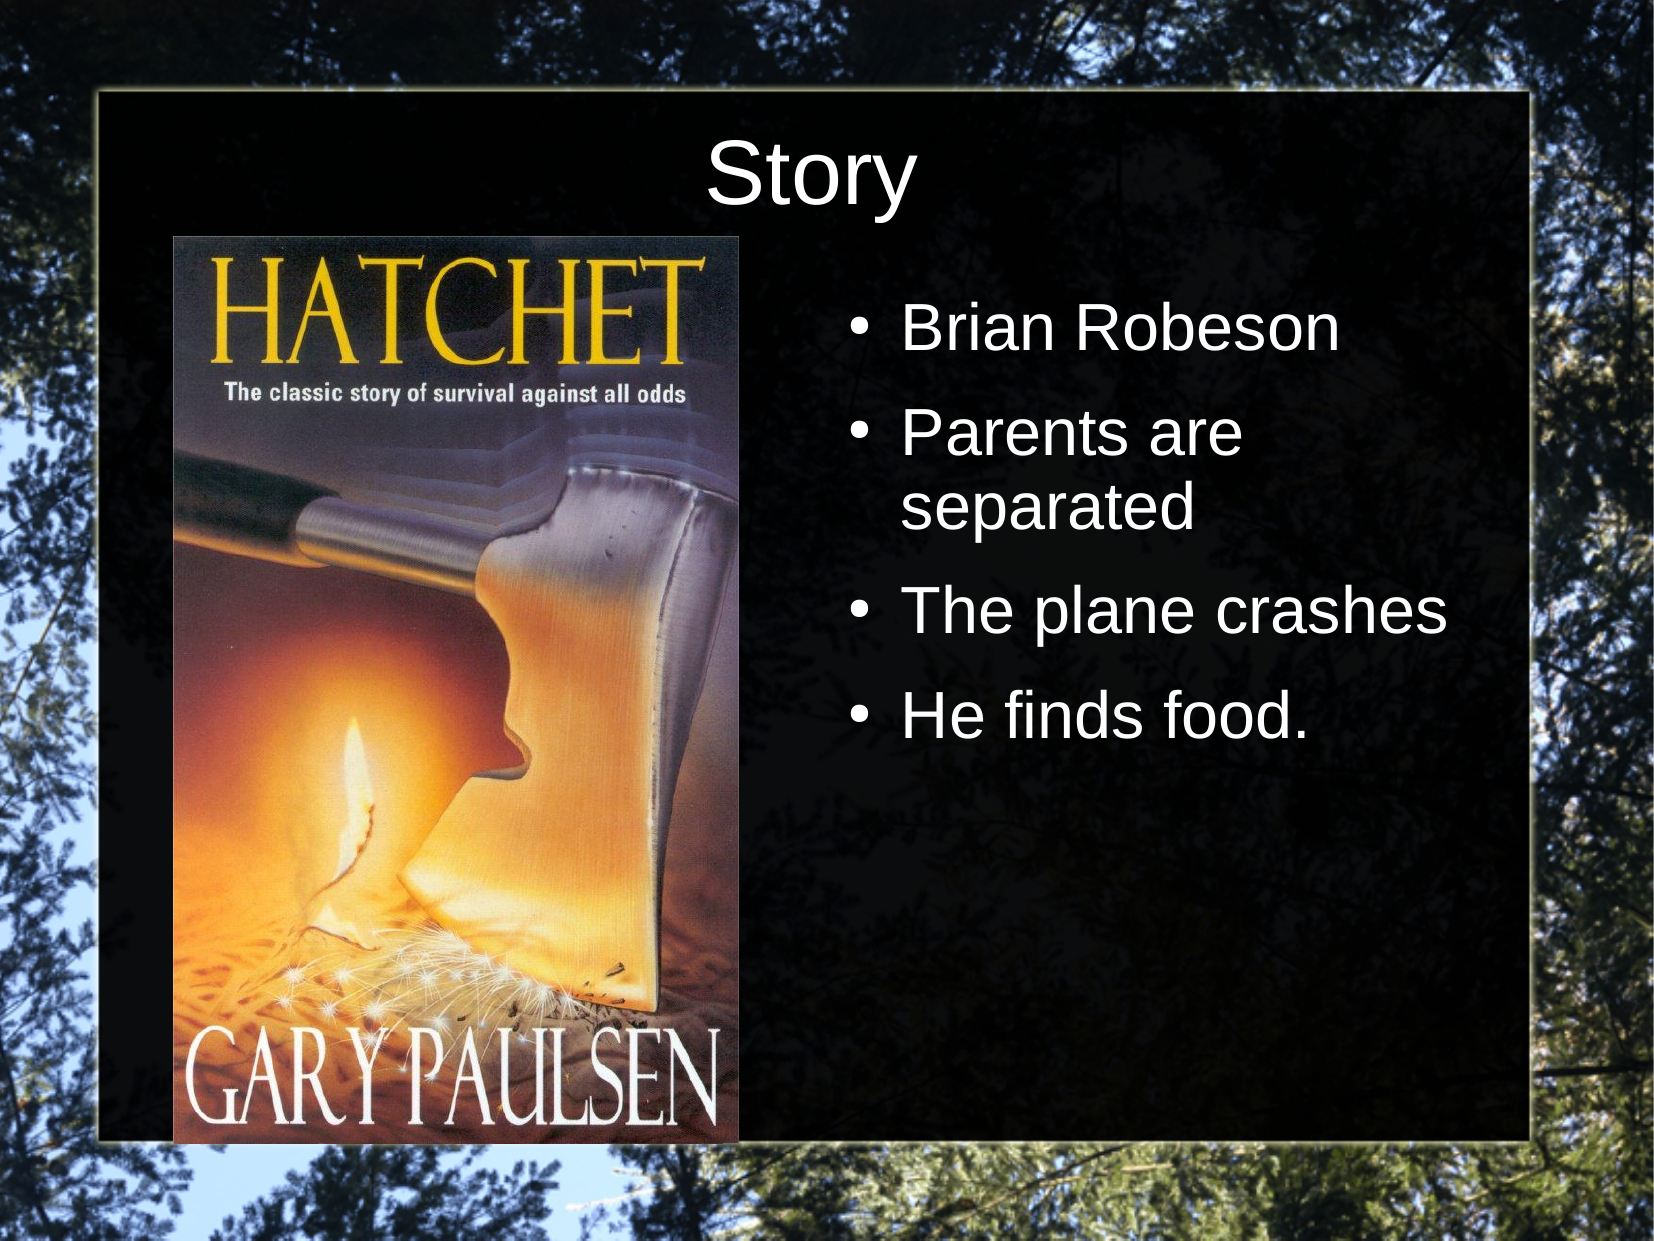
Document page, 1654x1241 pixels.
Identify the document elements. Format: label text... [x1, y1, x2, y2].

list Brian Robeson Parents are separated The plane crashes He finds food. [829, 290, 1536, 1123]
title Story [88, 88, 1536, 257]
picture [0, 0, 1654, 1241]
